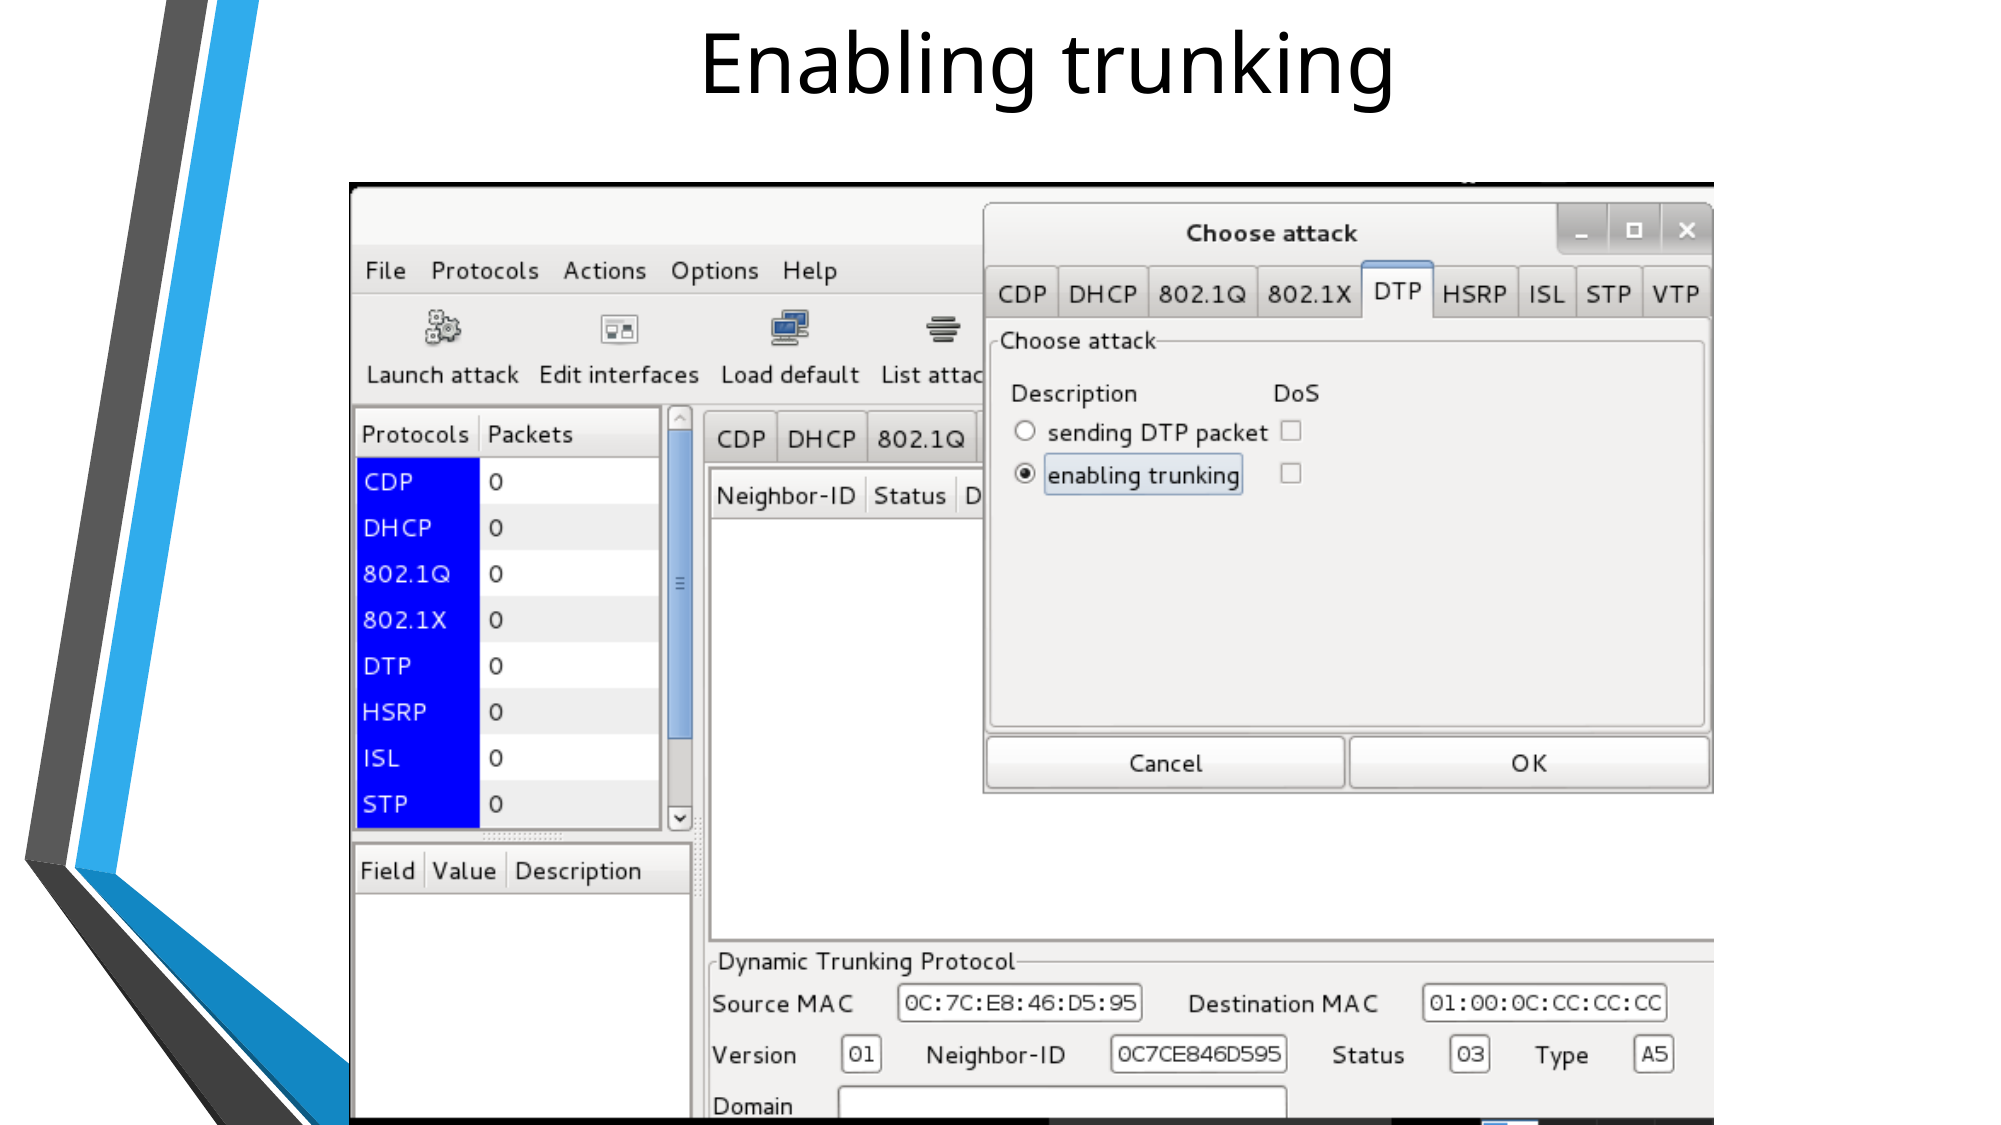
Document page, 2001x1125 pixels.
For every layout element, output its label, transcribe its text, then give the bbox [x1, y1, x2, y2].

title Enabling trunking [226, 2, 1871, 212]
picture [349, 182, 1714, 1125]
